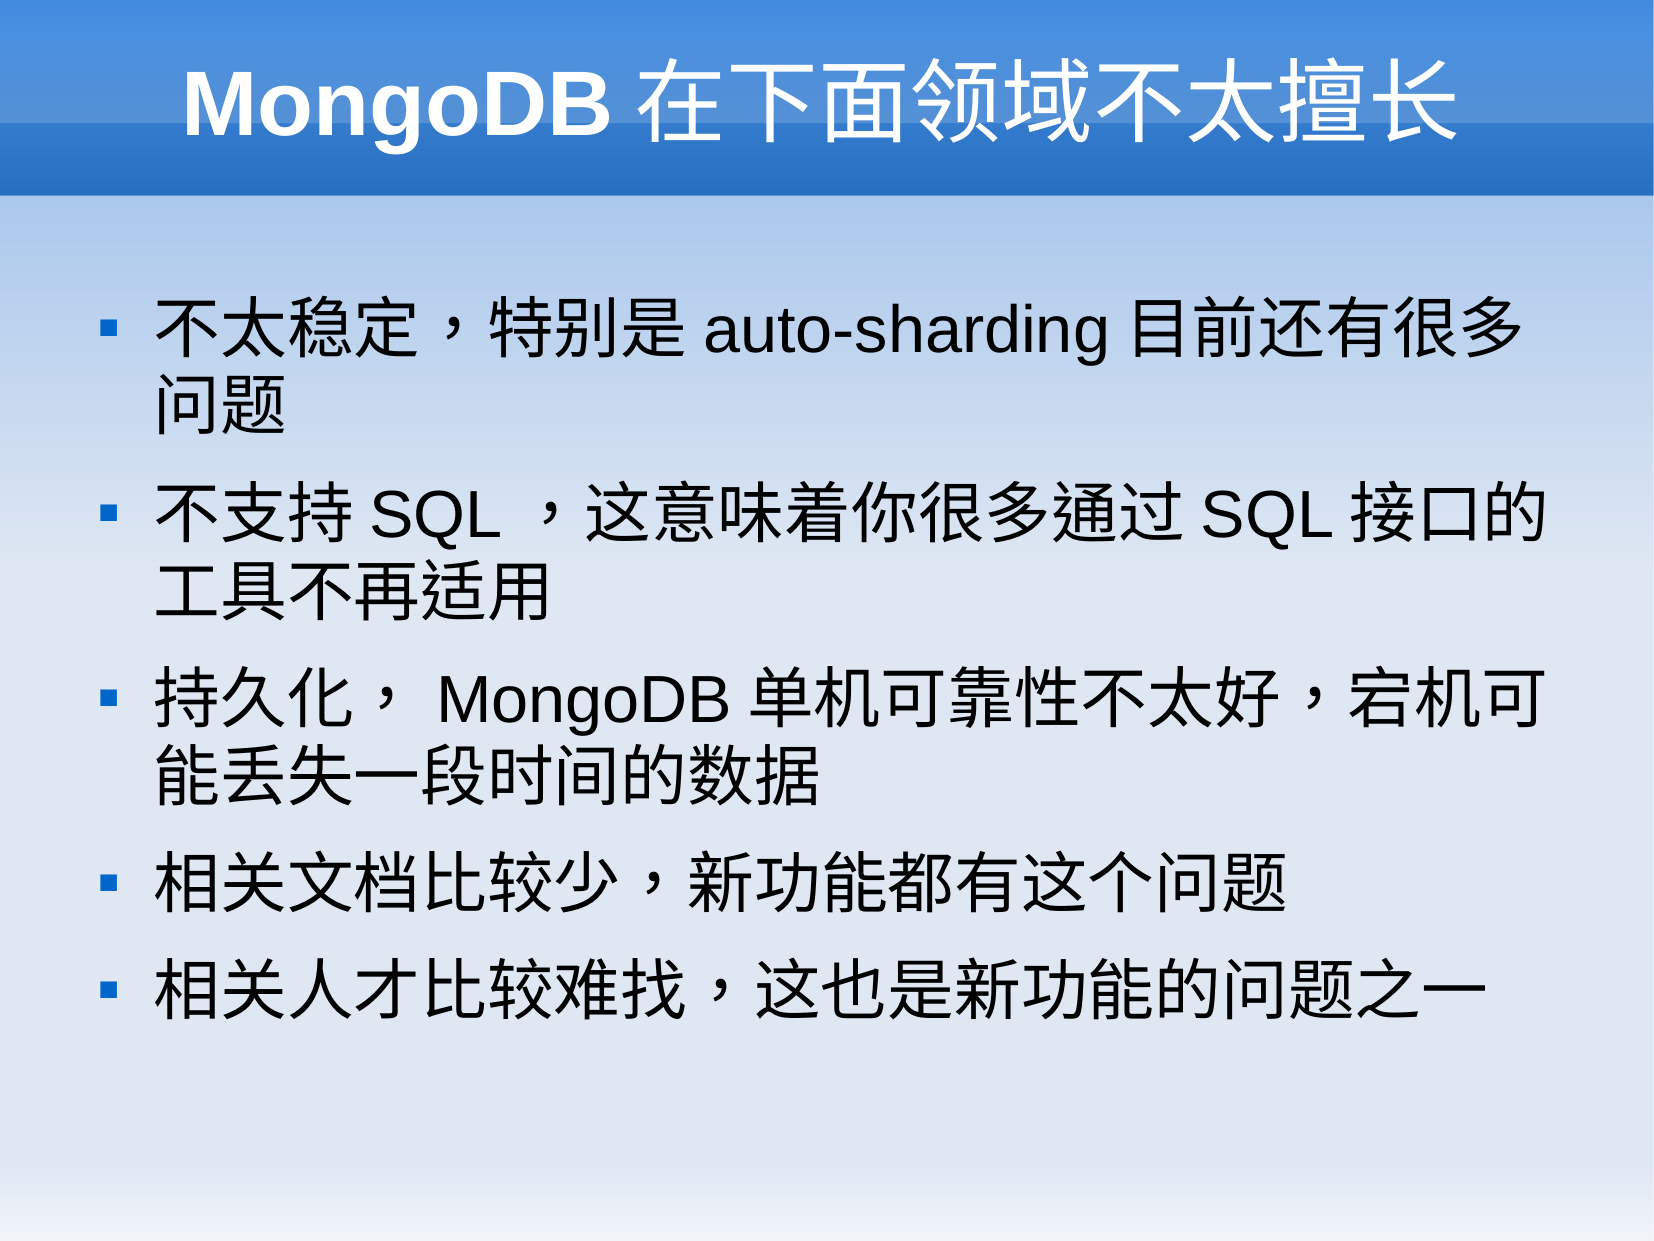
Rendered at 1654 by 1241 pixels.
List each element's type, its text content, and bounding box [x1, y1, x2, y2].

list 不太稳定，特别是auto-sharding目前还有很多问题 不支持SQL，这意味着你很多通过SQL接口的工具不再适用 持久化，MongoDB单机可靠性不太好，宕机可能丢失一段时间的数据 相关文档比较少，新功能都有这个问题 相关人才比较难找，这也是新功能的问题之一 [82, 290, 1571, 1094]
title MongoDB在下面领域不太擅长 [76, 7, 1565, 200]
picture [0, 0, 1654, 1241]
